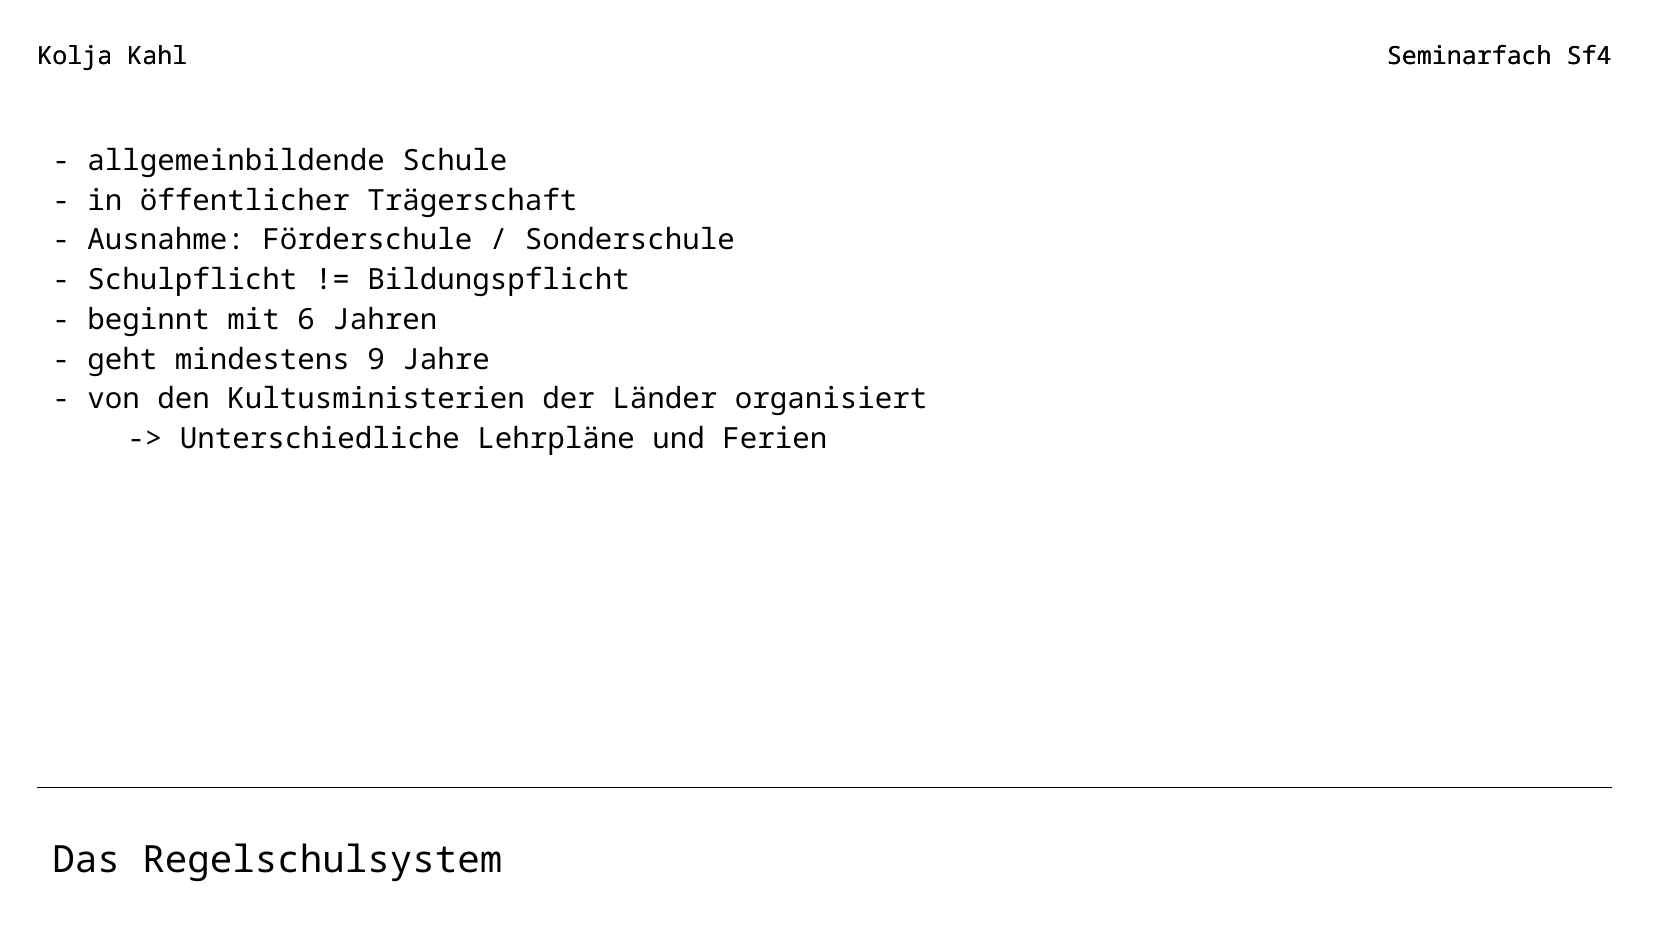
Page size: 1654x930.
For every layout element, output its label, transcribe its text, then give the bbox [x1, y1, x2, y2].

text_box Das Regelschulsystem [37, 825, 536, 890]
text_box - allgemeinbildende Schule - in öffentlicher Trägerschaft - Ausnahme: Förderschule / Sonderschule - Schulpflicht != Bildungspflicht - beginnt mit 6 Jahren - geht mindestens 9 Jahre - von den Kultusministerien der Länder organisiert -> Unterschiedliche Lehrpläne und Ferien [37, 131, 1613, 713]
title Kolja Kahl [37, 37, 225, 76]
title Seminarfach Sf4 [1312, 37, 1612, 76]
